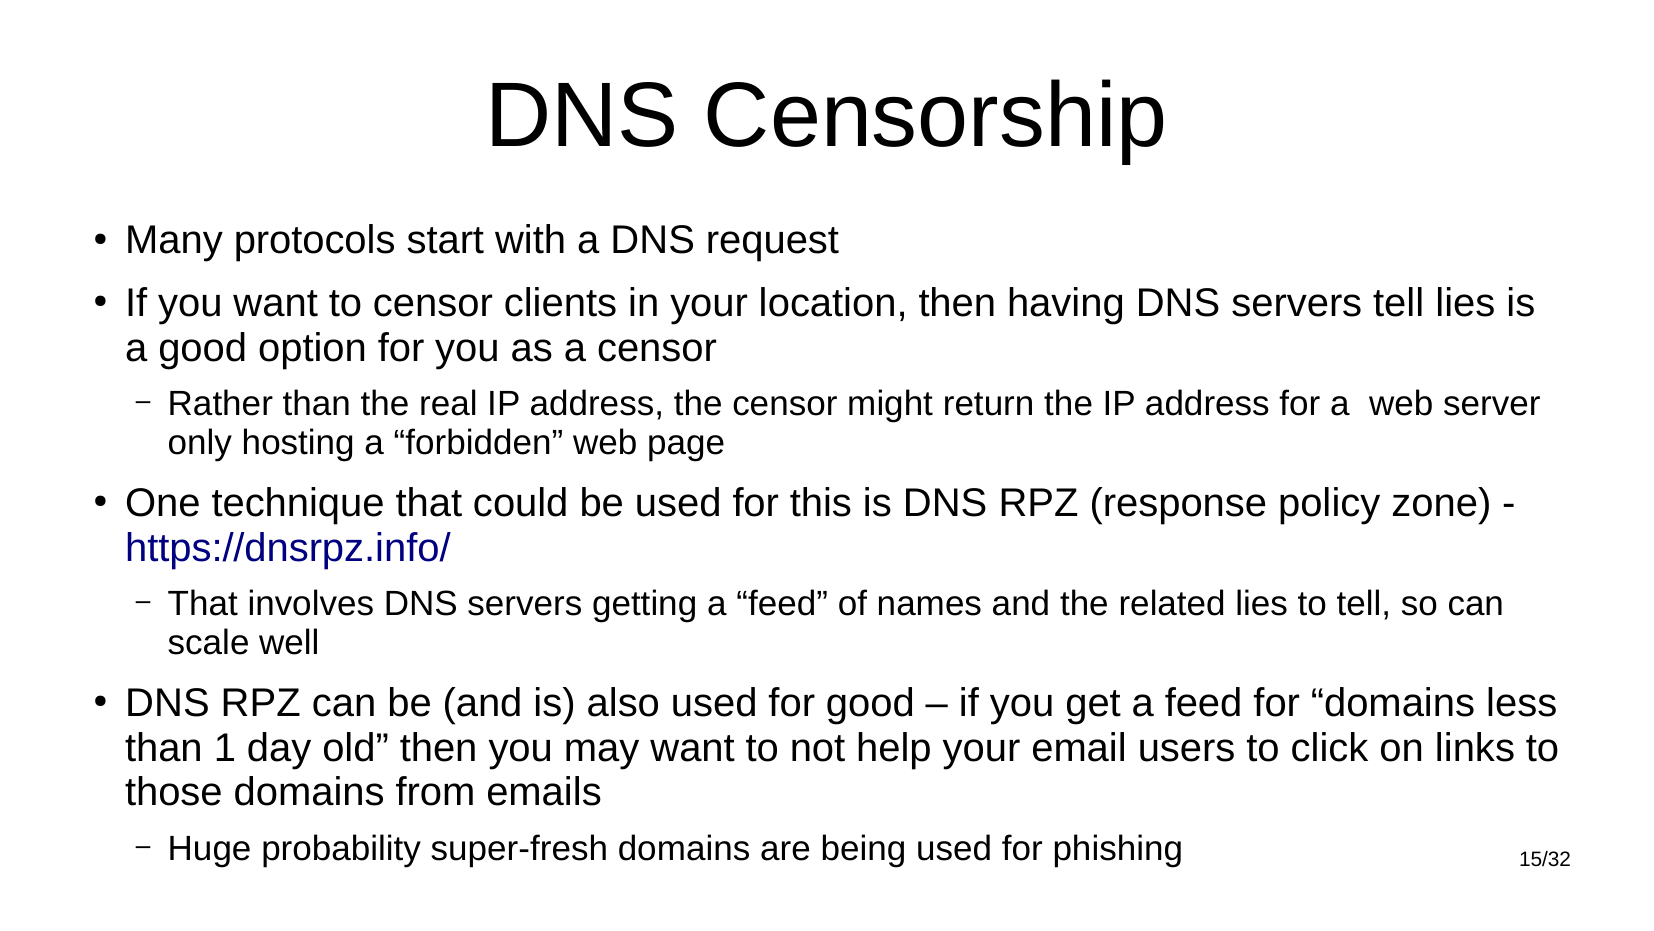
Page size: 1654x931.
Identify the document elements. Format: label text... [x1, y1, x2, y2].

title DNS Censorship [82, 37, 1571, 193]
list Many protocols start with a DNS request If you want to censor clients in your location, then having DNS servers tell lies is a good option for you as a censor Rather than the real IP address, the censor might return the IP address for a web server only hosting a “forbidden” web page One technique that could be used for this is DNS RPZ (response policy zone) - https://dnsrpz.info/ That involves DNS servers getting a “feed” of names and the related lies to tell, so can scale well DNS RPZ can be (and is) also used for good – if you get a feed for “domains less than 1 day old” then you may want to not help your email users to click on links to those domains from emails Huge probability super-fresh domains are being used for phishing [82, 217, 1571, 875]
